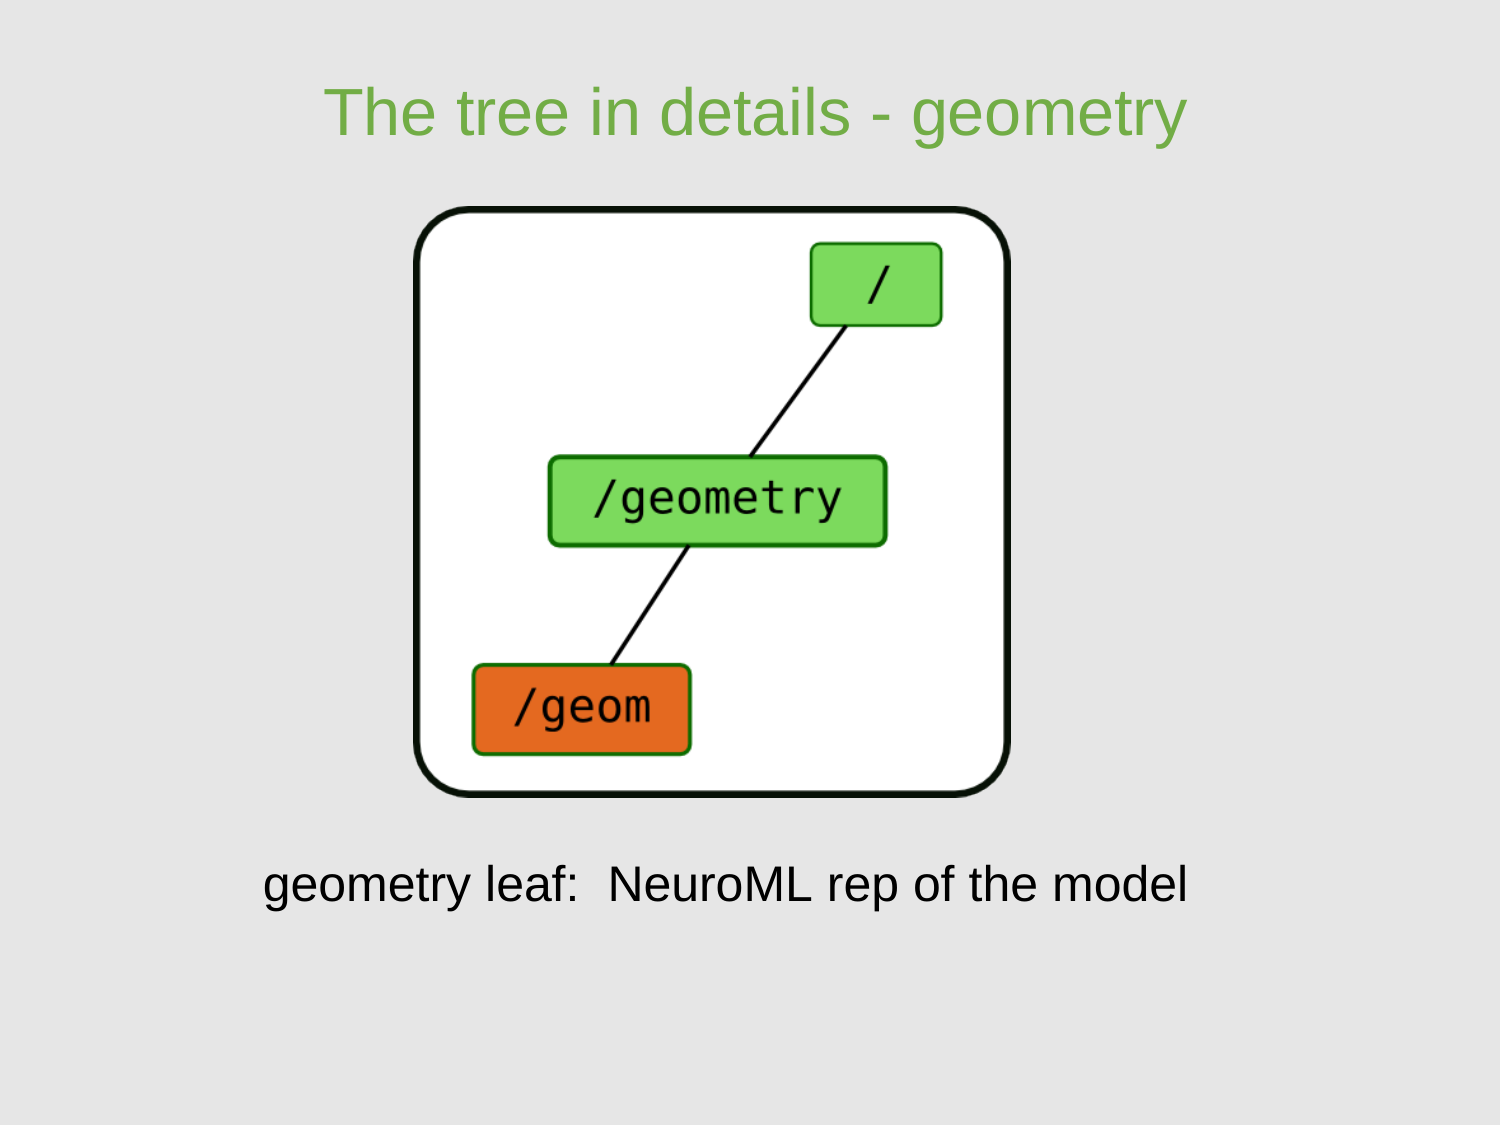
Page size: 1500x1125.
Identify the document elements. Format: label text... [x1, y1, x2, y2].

list geometry leaf: NeuroML rep of the model [206, 856, 1300, 964]
picture [413, 206, 1011, 798]
title The tree in details - geometry [87, 50, 1426, 176]
